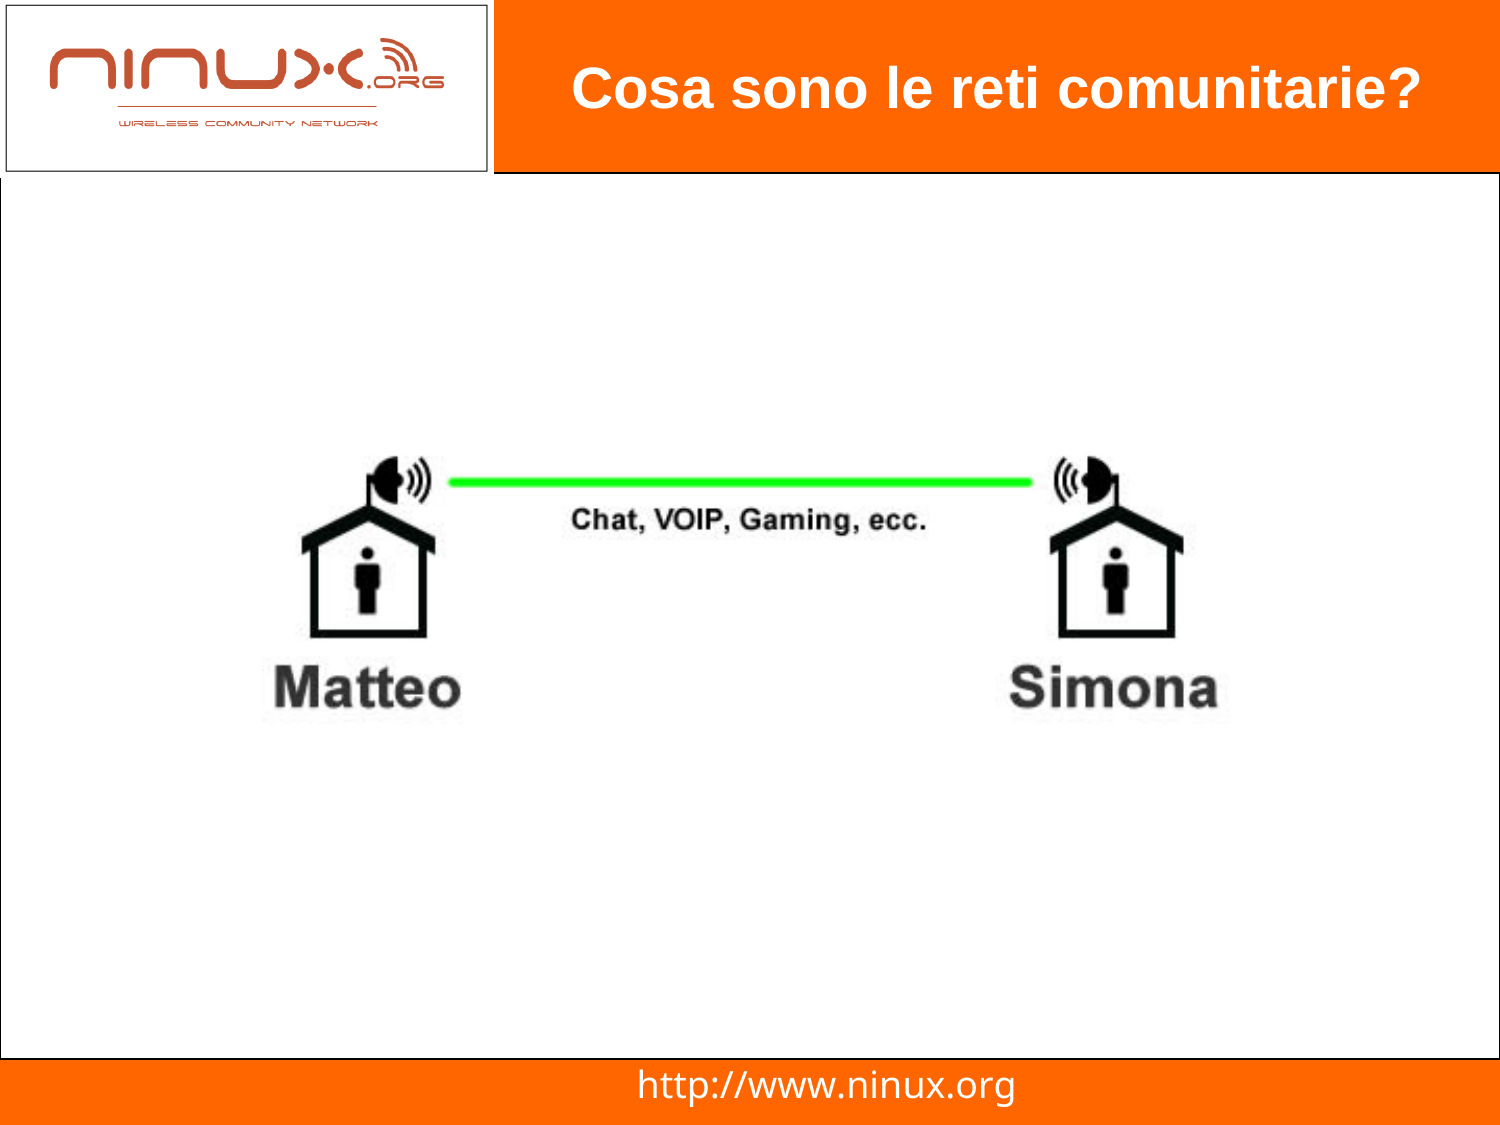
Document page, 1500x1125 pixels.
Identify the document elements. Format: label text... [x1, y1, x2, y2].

title Cosa sono le reti comunitarie? [495, 17, 1500, 160]
picture [96, 390, 1407, 766]
picture [0, 0, 494, 178]
text_box http://www.ninux.org [621, 1053, 1159, 1125]
